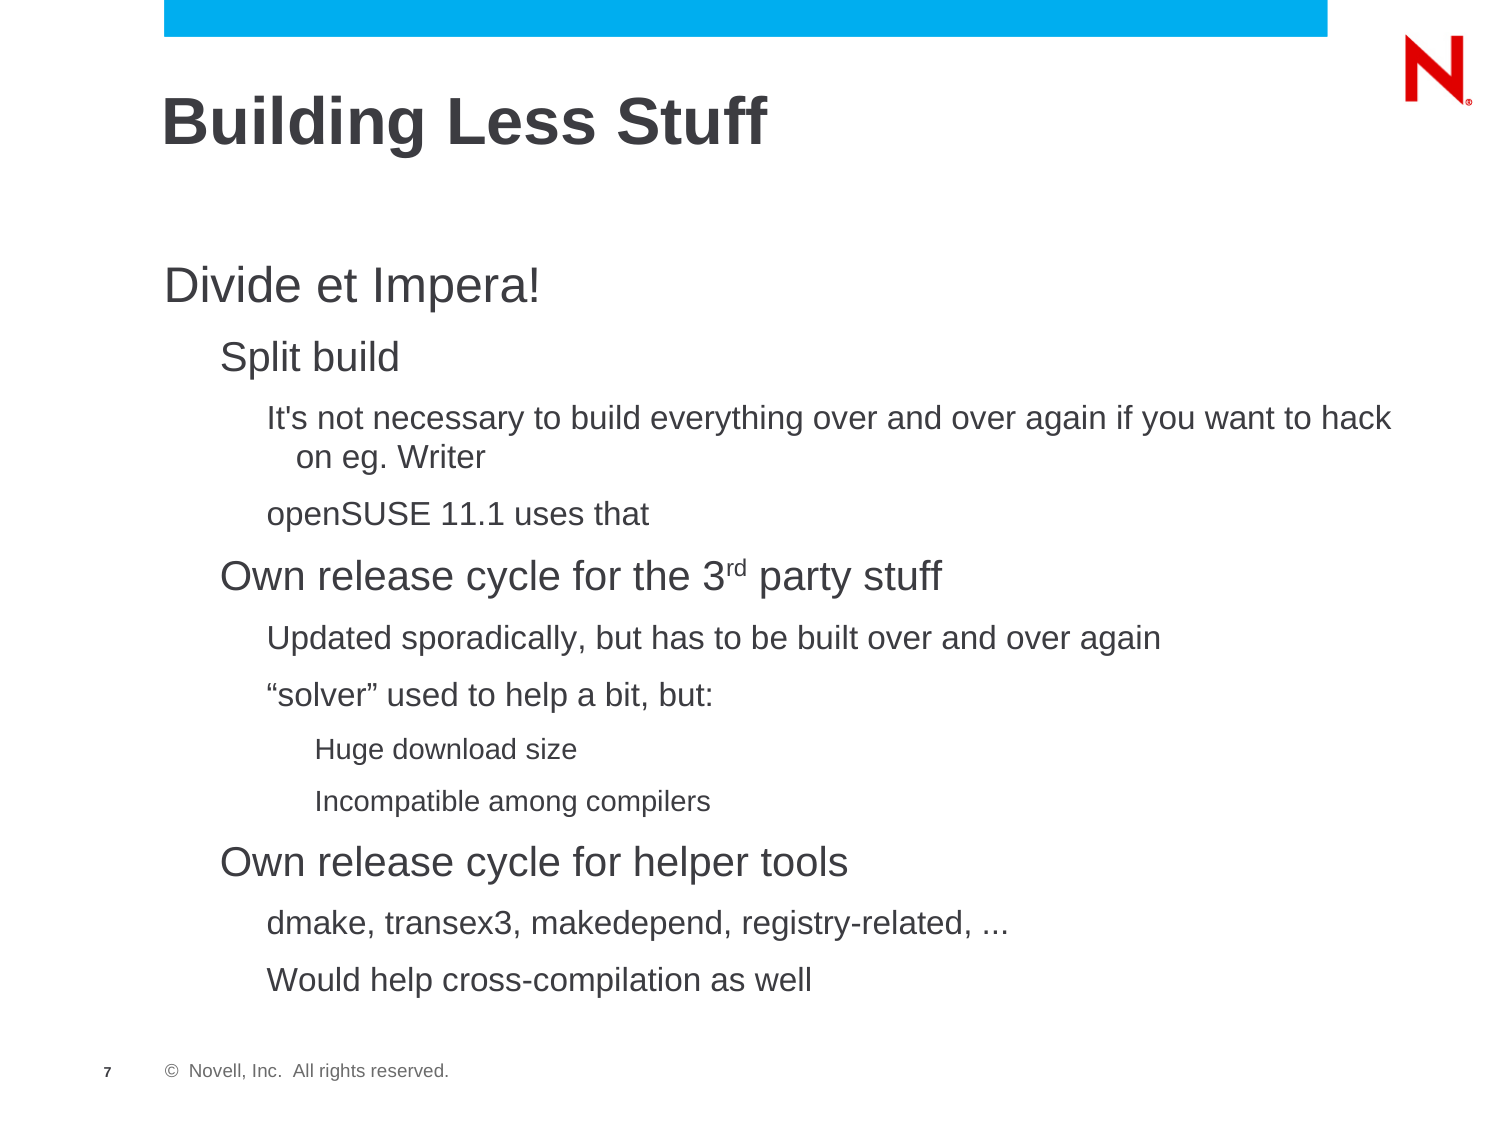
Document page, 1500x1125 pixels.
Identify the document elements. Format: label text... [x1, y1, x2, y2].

list Divide et Impera! Split build It's not necessary to build everything over and over again if you want to hack on eg. Writer openSUSE 11.1 uses that Own release cycle for the 3rd party stuff Updated sporadically, but has to be built over and over again “solver” used to help a bit, but: Huge download size Incompatible among compilers Own release cycle for helper tools dmake, transex3, makedepend, registry-related, ... Would help cross-compilation as well [163, 254, 1404, 1013]
picture [1403, 32, 1473, 107]
title Building Less Stuff [161, 41, 1383, 205]
